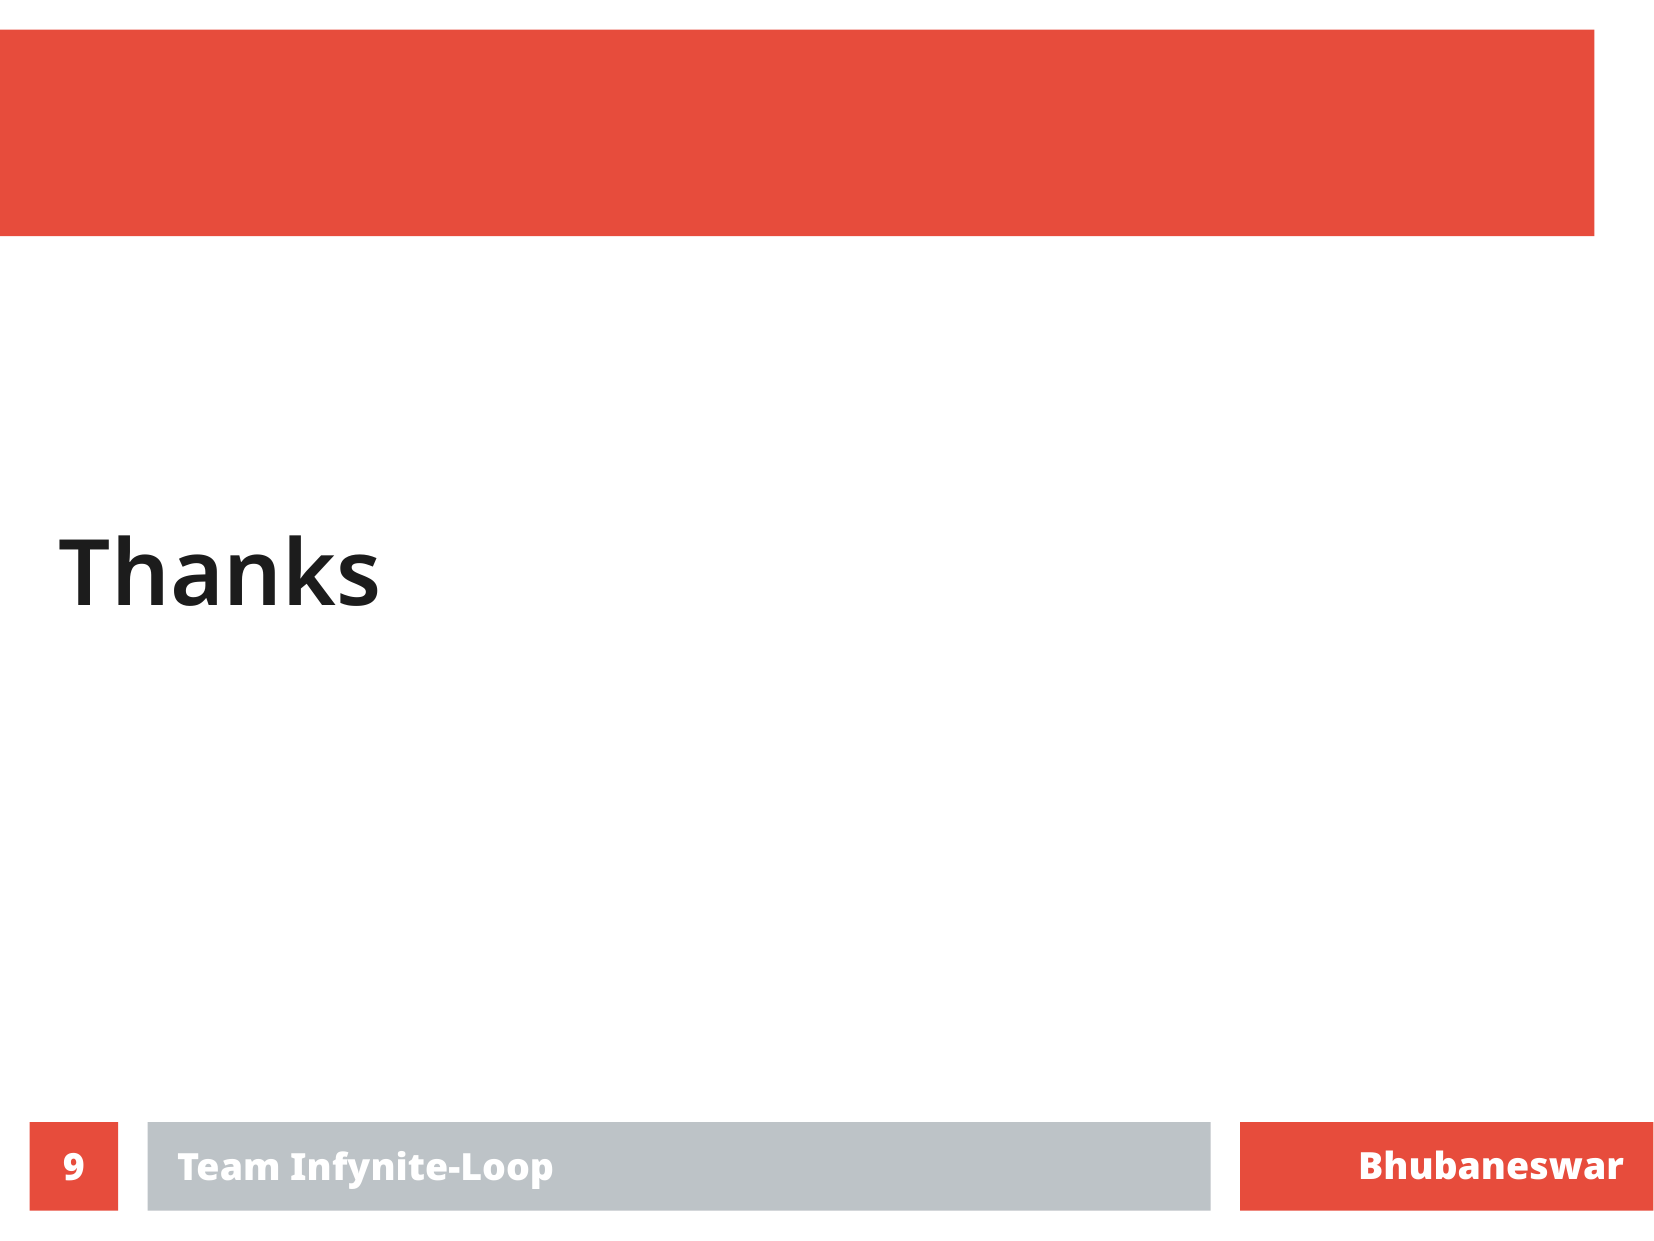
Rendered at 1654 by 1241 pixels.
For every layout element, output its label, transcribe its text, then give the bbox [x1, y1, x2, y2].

list Thanks [59, 507, 609, 691]
